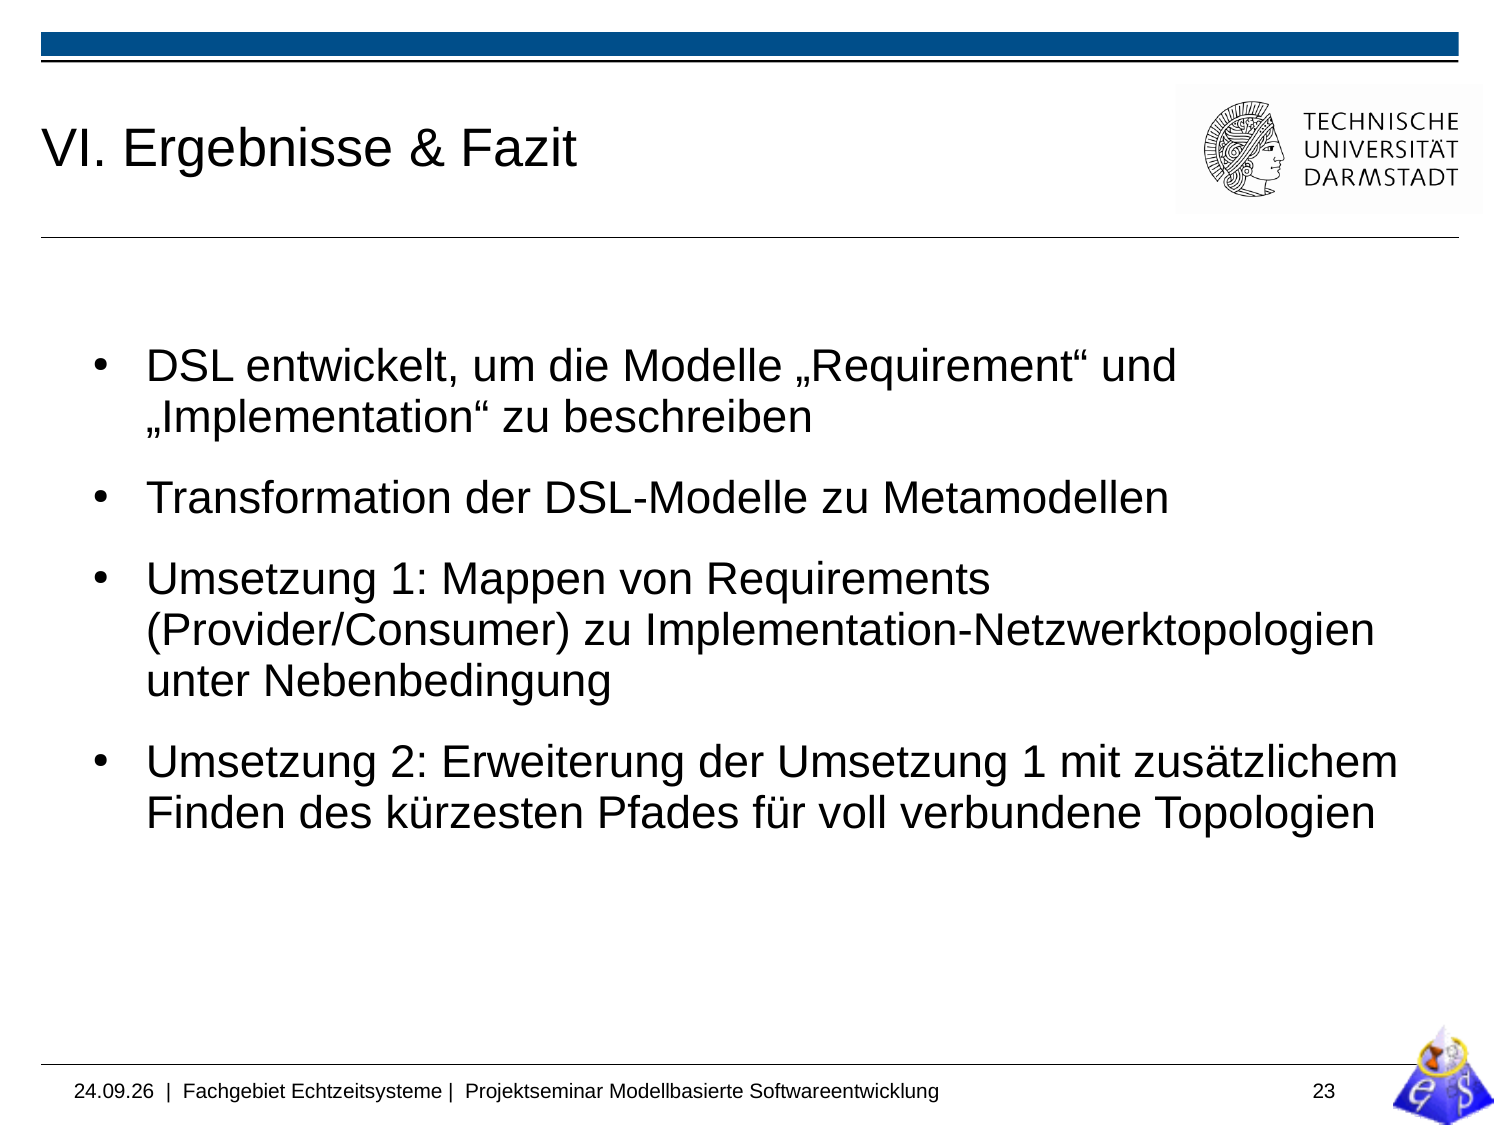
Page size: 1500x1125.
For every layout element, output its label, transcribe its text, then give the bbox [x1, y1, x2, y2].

picture [1193, 84, 1483, 214]
title VI. Ergebnisse & Fazit [41, 62, 1193, 233]
list DSL entwickelt, um die Modelle „Requirement“ und „Implementation“ zu beschreiben Transformation der DSL-Modelle zu Metamodellen Umsetzung 1: Mappen von Requirements (Provider/Consumer) zu Implementation-Netzwerktopologien unter Nebenbedingung Umsetzung 2: Erweiterung der Umsetzung 1 mit zusätzlichem Finden des kürzesten Pfades für voll verbundene Topologien [75, 263, 1425, 916]
picture [1393, 1023, 1494, 1125]
